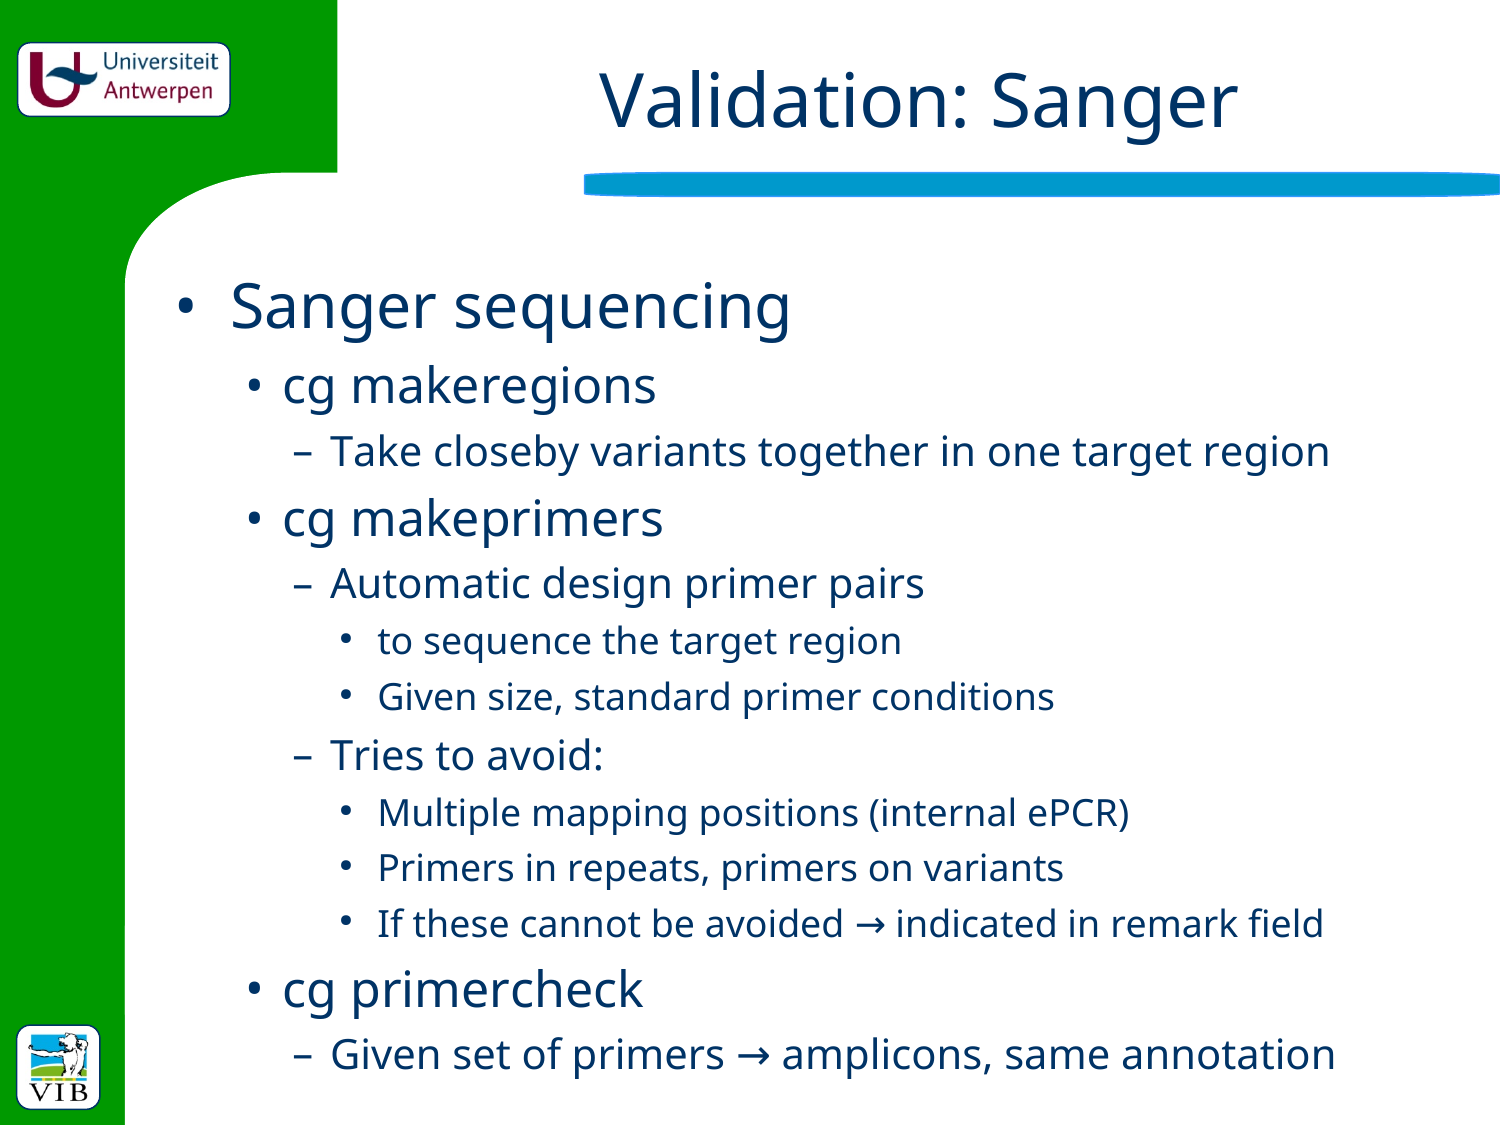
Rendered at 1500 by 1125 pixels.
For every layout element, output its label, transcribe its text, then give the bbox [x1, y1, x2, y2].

title Validation: Sanger [584, 0, 1500, 195]
list Sanger sequencing cg makeregions Take closeby variants together in one target region cg makeprimers Automatic design primer pairs to sequence the target region Given size, standard primer conditions Tries to avoid: Multiple mapping positions (internal ePCR) Primers in repeats, primers on variants If these cannot be avoided → indicated in remark field cg primercheck Given set of primers → amplicons, same annotation [159, 258, 1465, 1086]
picture [25, 1029, 91, 1107]
picture [25, 47, 223, 112]
